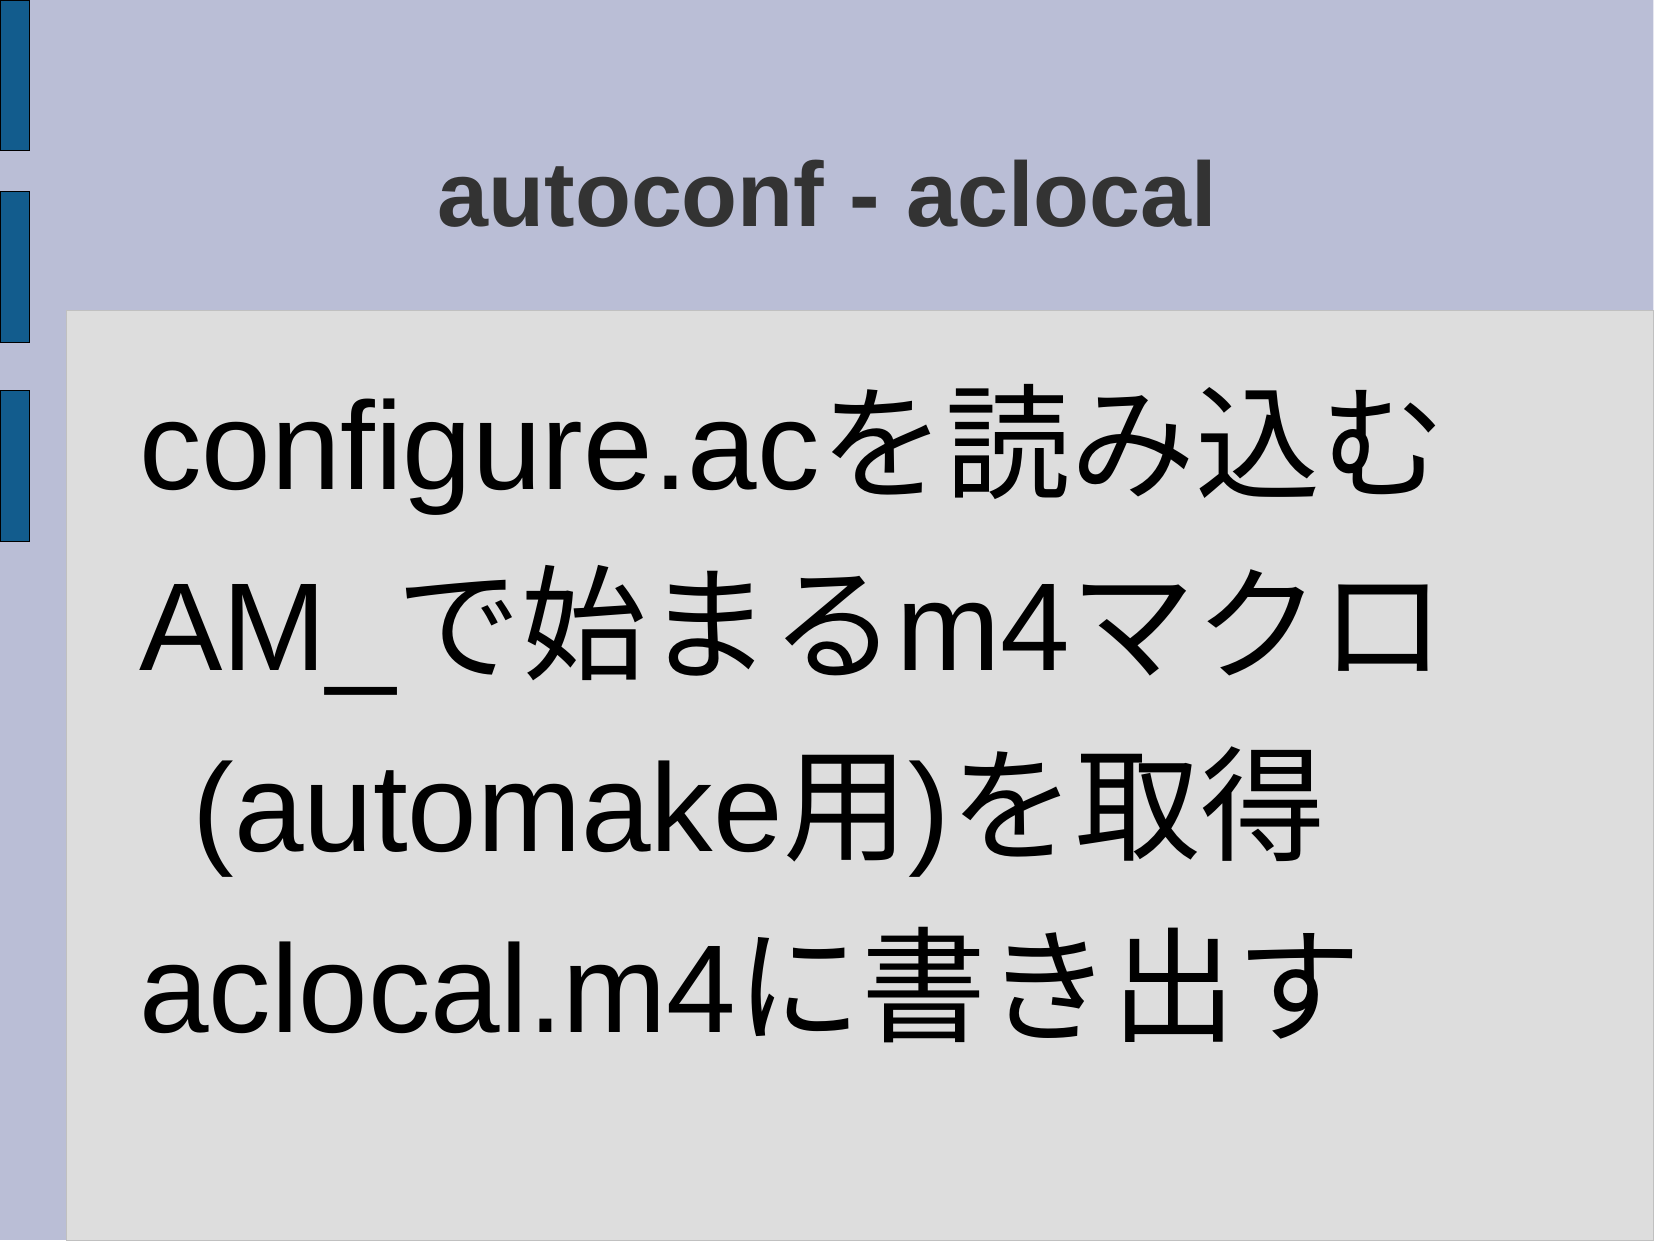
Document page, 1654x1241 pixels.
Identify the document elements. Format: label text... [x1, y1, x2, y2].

title autoconf - aclocal [121, 91, 1534, 299]
list configure.acを読み込む AM_で始まるm4マクロ(automake用)を取得 aclocal.m4に書き出す [121, 344, 1534, 1127]
